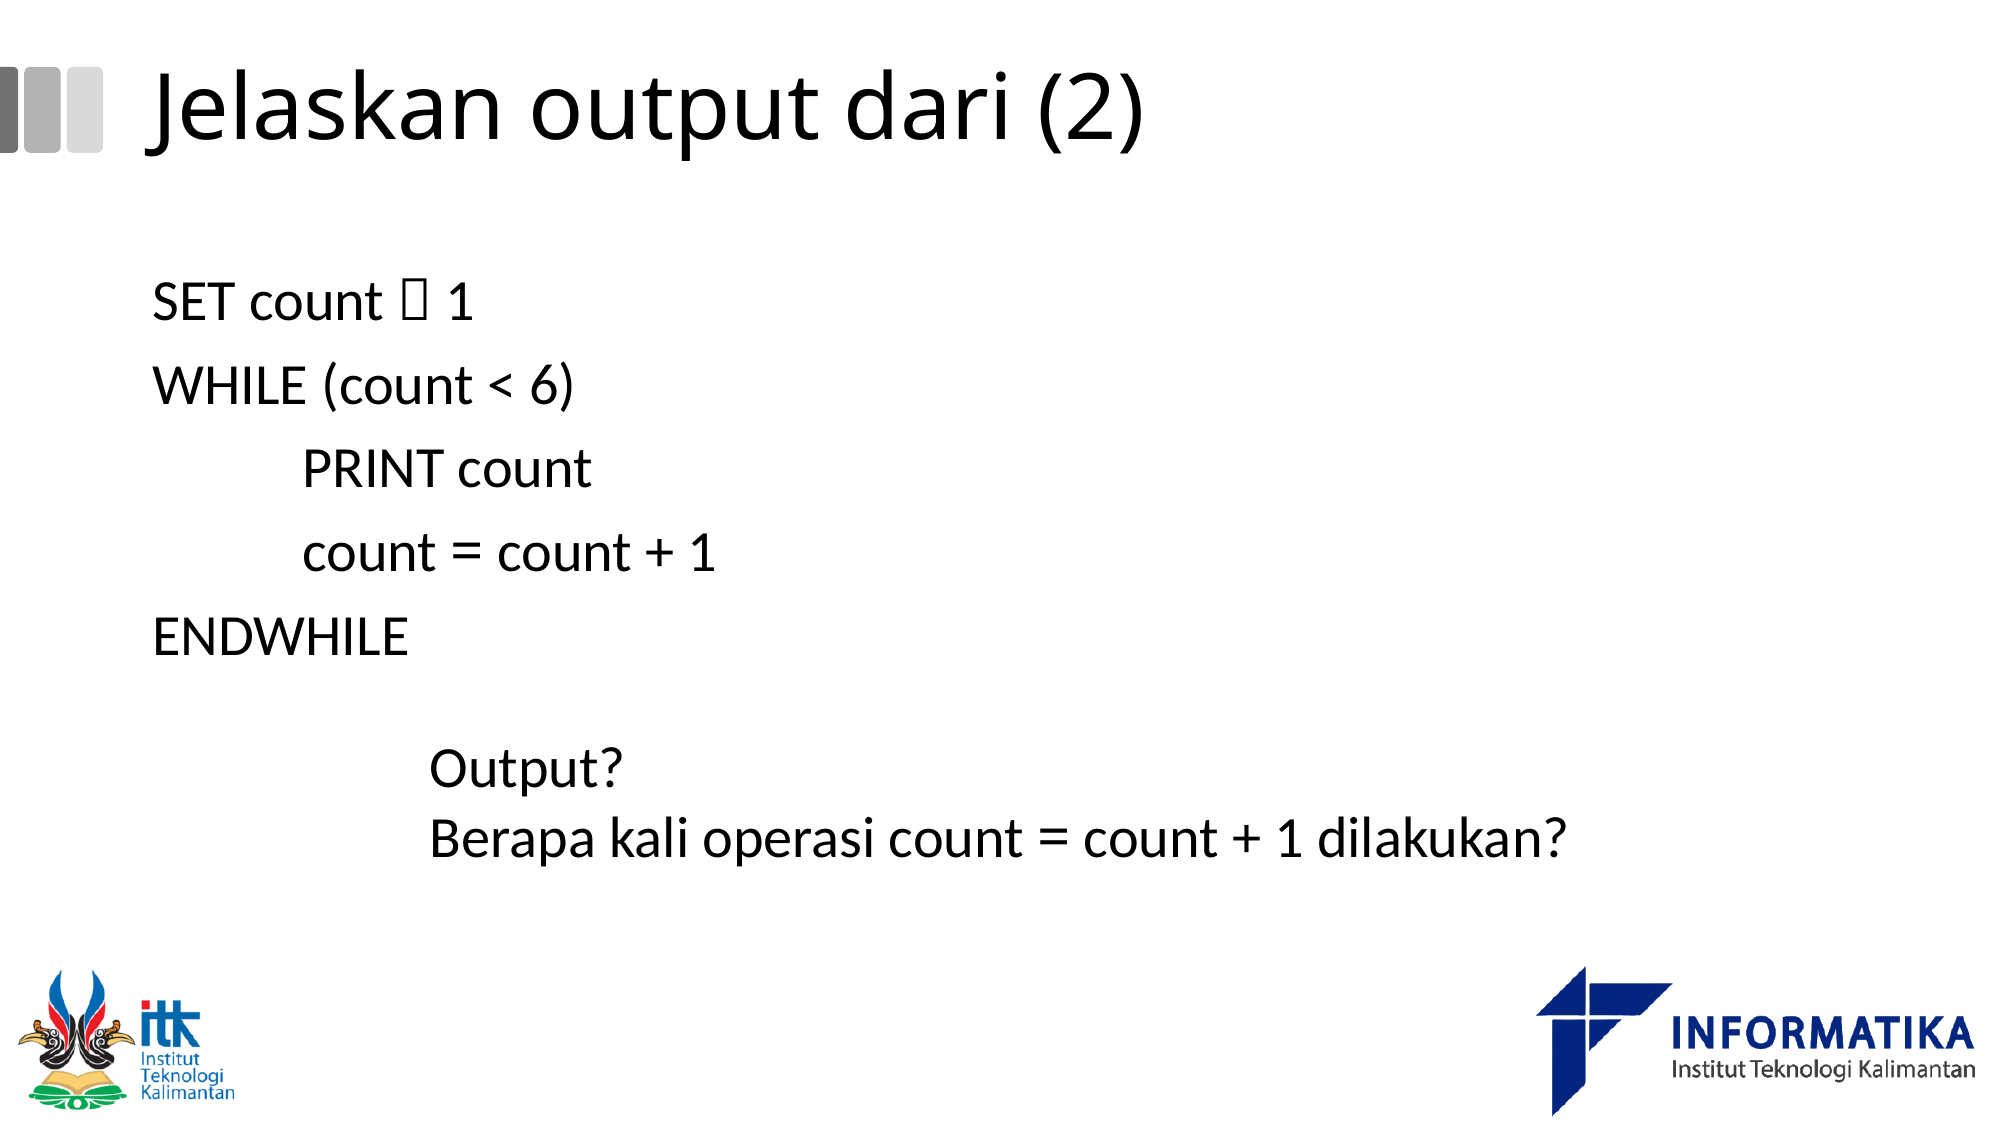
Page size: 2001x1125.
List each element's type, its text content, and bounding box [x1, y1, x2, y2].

picture [1534, 965, 1976, 1118]
picture [0, 935, 253, 1125]
list SET count  1 WHILE (count < 6) PRINT count count = count + 1 ENDWHILE [137, 262, 1863, 977]
text_box Output? Berapa kali operasi count = count + 1 dilakukan? [415, 721, 1585, 877]
title Jelaskan output dari (2) [137, 1, 1863, 219]
